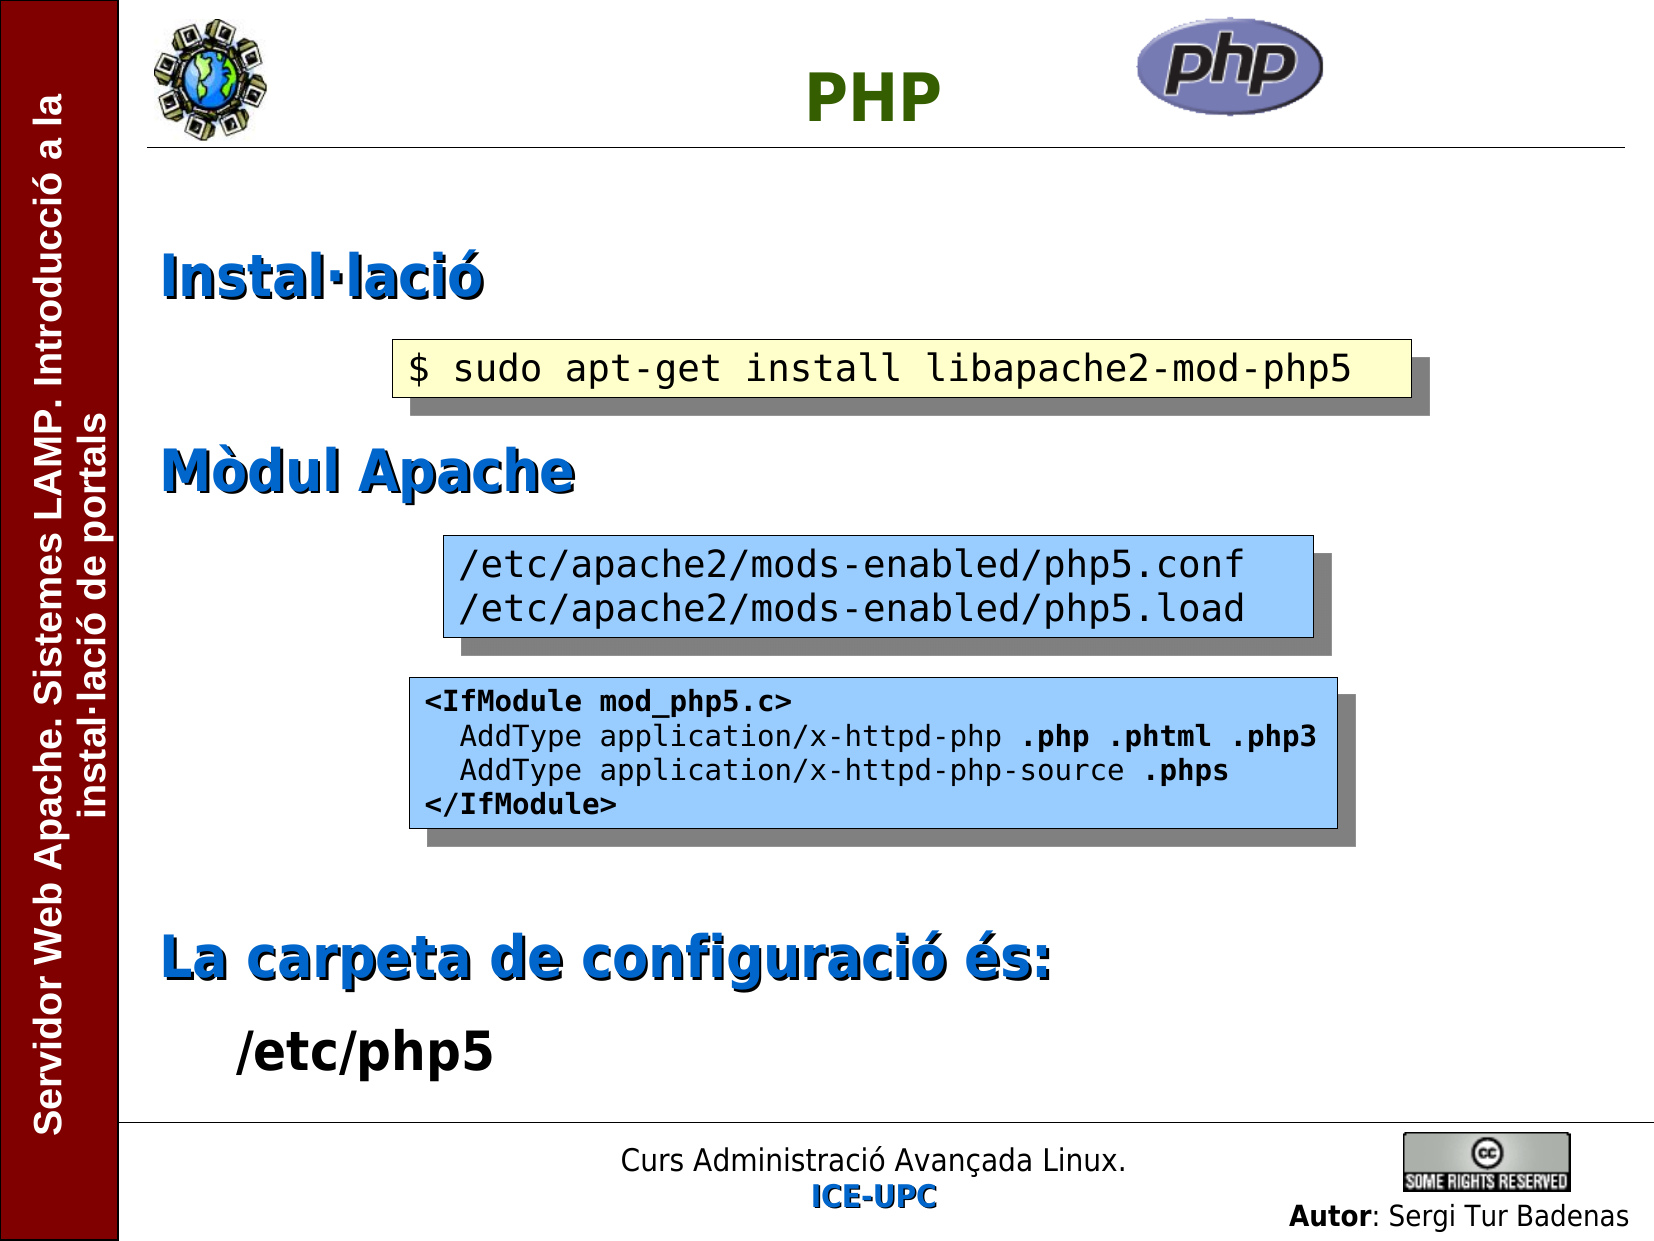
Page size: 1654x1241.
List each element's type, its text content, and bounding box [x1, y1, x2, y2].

list Instal·lació Mòdul Apache La carpeta de configuració és: /etc/php5 [141, 242, 1630, 1123]
text_box <IfModule mod_php5.c> AddType application/x-httpd-php .php .phtml .php3 AddType application/x-httpd-php-source .phps </IfModule> [409, 677, 1338, 829]
text_box $ sudo apt-get install libapache2-mod-php5 [392, 339, 1412, 398]
text_box /etc/apache2/mods-enabled/php5.conf /etc/apache2/mods-enabled/php5.load [443, 535, 1314, 638]
title PHP [129, 56, 1619, 141]
picture [1136, 14, 1325, 120]
picture [1403, 1132, 1571, 1192]
picture [154, 19, 268, 56]
